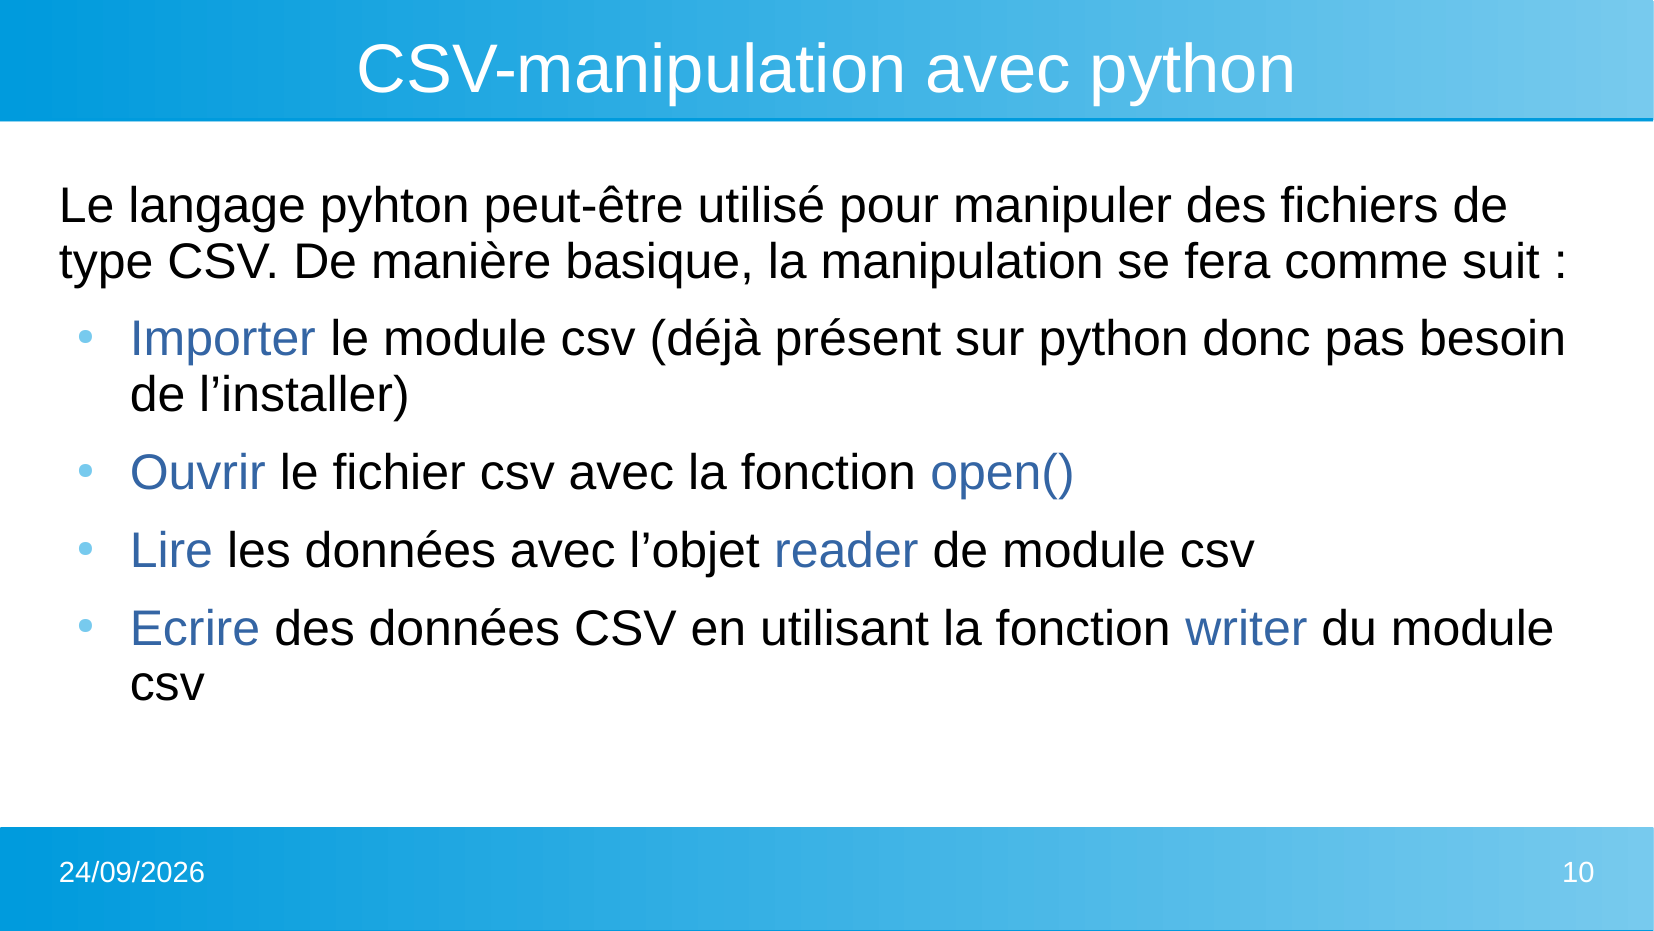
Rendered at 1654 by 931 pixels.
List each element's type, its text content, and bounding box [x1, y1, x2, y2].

list Le langage pyhton peut-être utilisé pour manipuler des fichiers de type CSV. De manière basique, la manipulation se fera comme suit : Importer le module csv (déjà présent sur python donc pas besoin de l’installer) Ouvrir le fichier csv avec la fonction open() Lire les données avec l’objet reader de module csv Ecrire des données CSV en utilisant la fonction writer du module csv [58, 177, 1595, 768]
title CSV-manipulation avec python [58, 29, 1595, 108]
